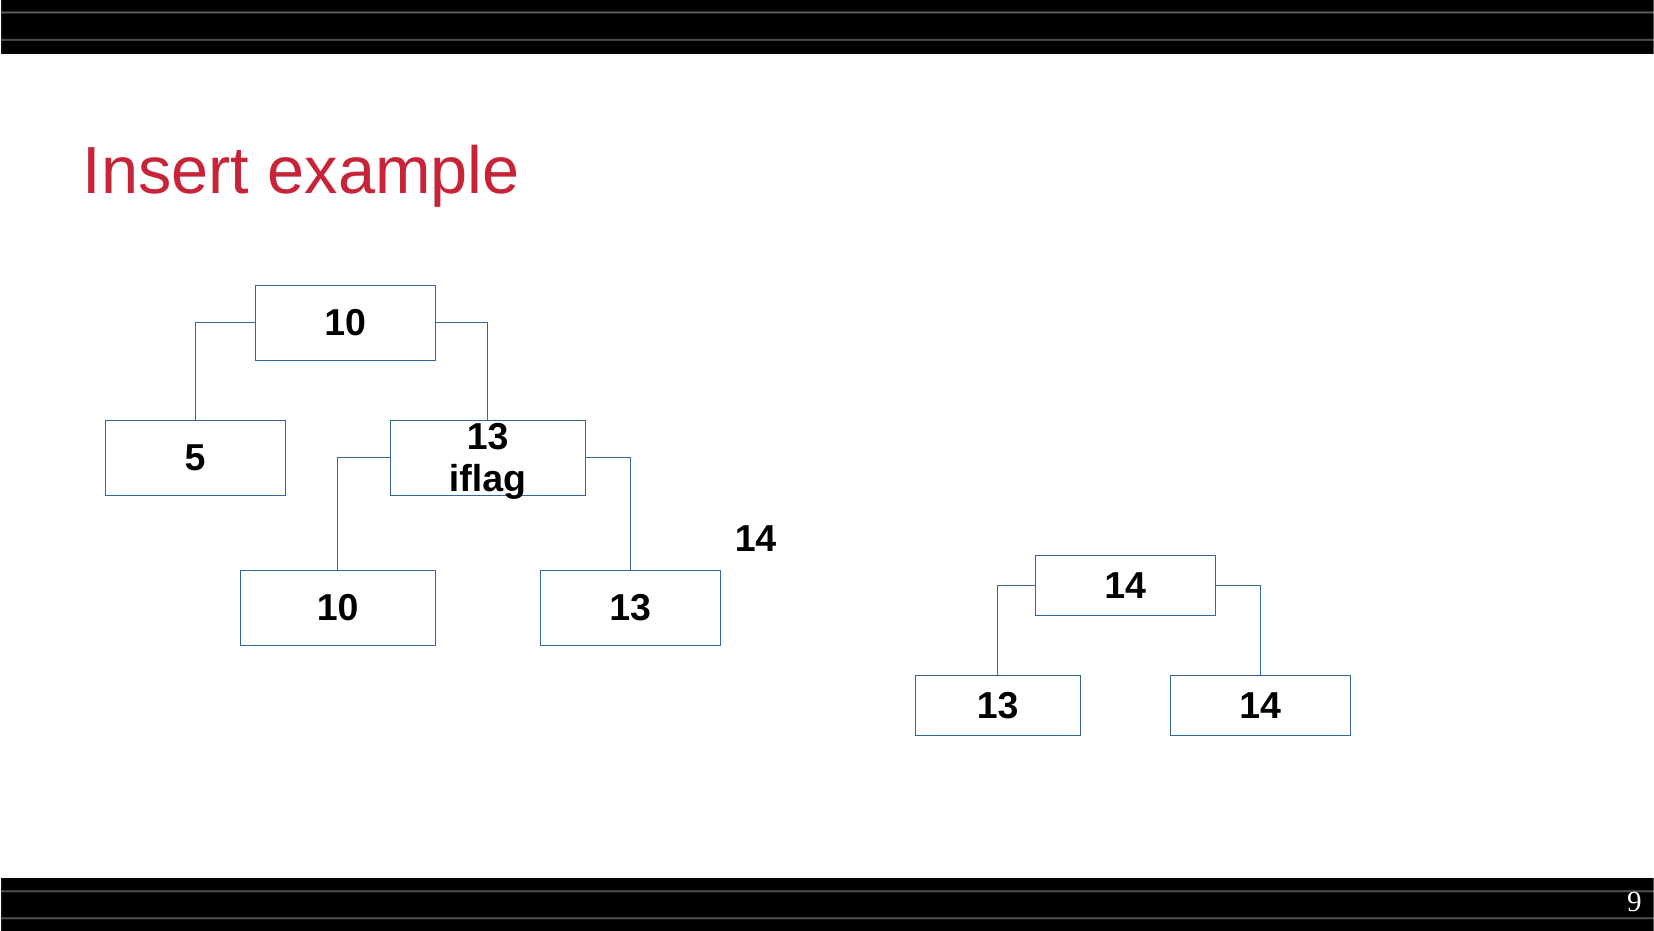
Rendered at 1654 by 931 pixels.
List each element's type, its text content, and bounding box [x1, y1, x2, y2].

title Insert example [82, 92, 1571, 249]
text_box 10 [255, 285, 436, 361]
text_box 14 [1035, 555, 1216, 616]
picture [1, 878, 1654, 931]
text_box 5 [105, 420, 286, 496]
text_box 13 [915, 675, 1081, 736]
text_box 14 [720, 510, 826, 567]
text_box 10 [240, 570, 436, 646]
text_box 13 [540, 570, 721, 646]
text_box 14 [1170, 675, 1351, 736]
picture [1, 0, 1654, 54]
text_box 13 iflag [390, 420, 586, 496]
